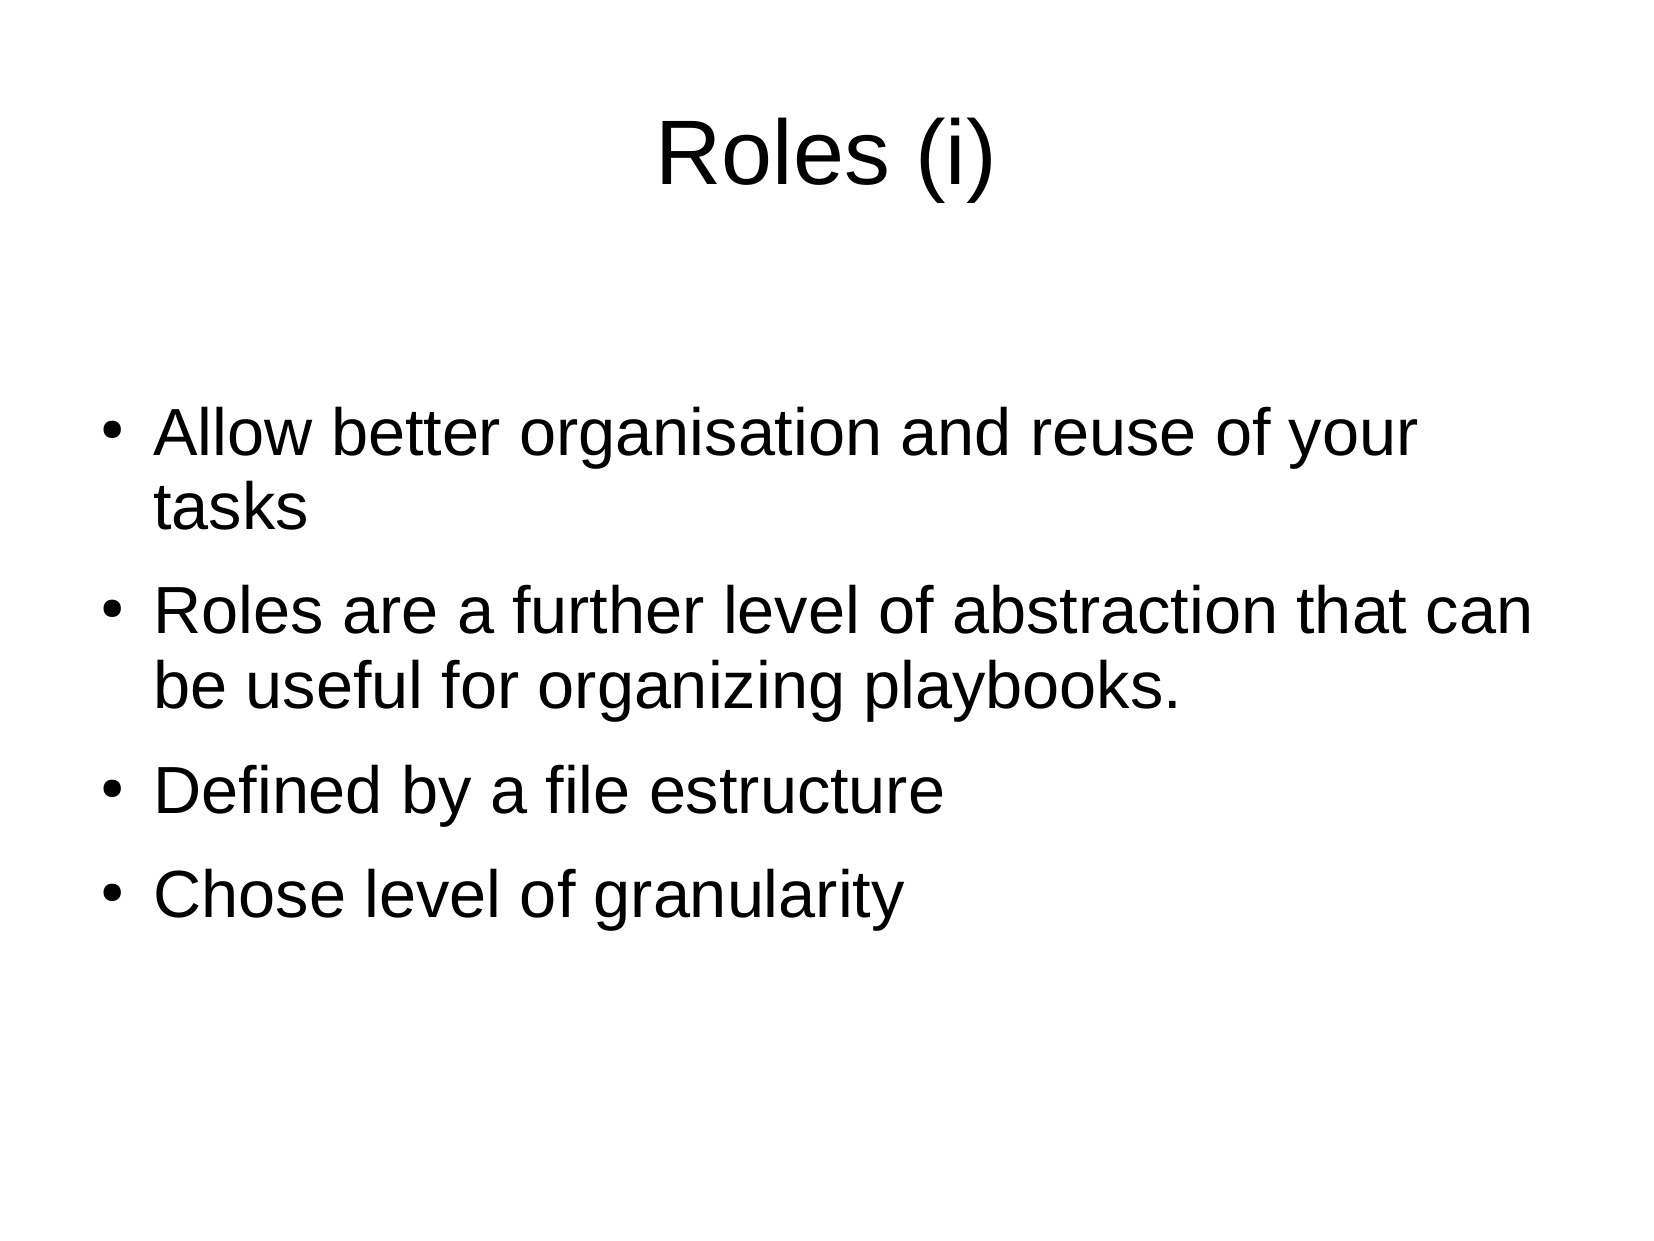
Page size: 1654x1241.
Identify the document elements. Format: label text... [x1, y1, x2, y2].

title Roles (i) [82, 49, 1571, 257]
list Allow better organisation and reuse of your tasks Roles are a further level of abstraction that can be useful for organizing playbooks. Defined by a file estructure Chose level of granularity [82, 290, 1571, 1010]
